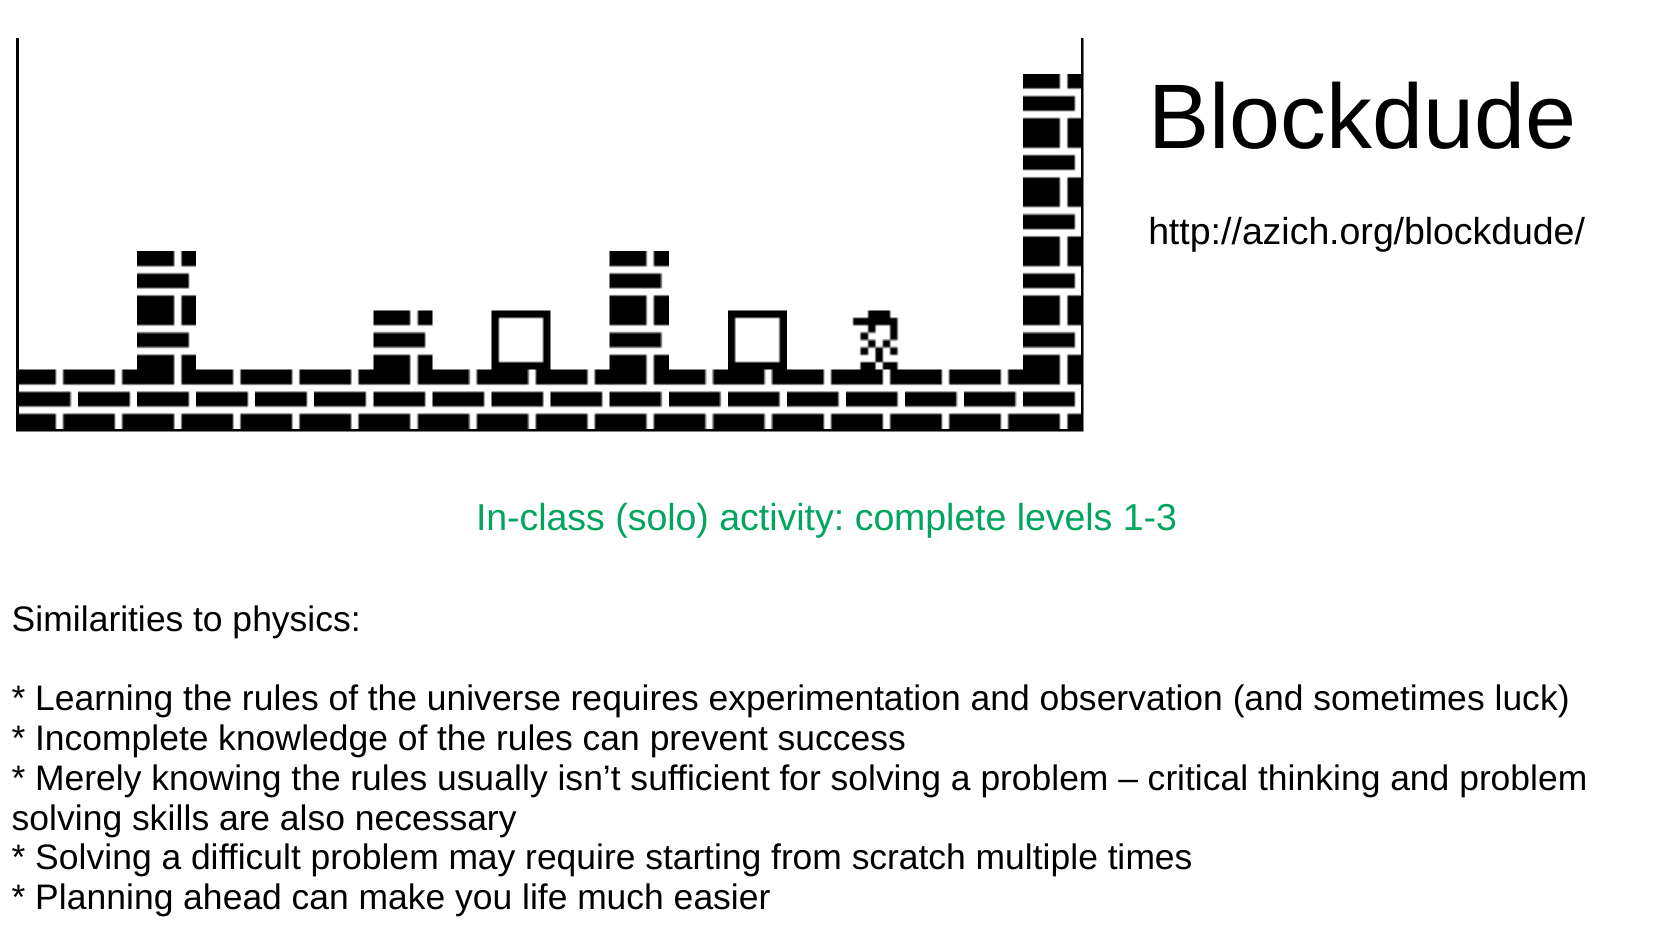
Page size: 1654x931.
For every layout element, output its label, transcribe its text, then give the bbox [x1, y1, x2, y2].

picture [13, 38, 1086, 434]
text_box In-class (solo) activity: complete levels 1-3 [461, 489, 1193, 546]
text_box Blockdude http://azich.org/blockdude/ [1133, 58, 1601, 260]
text_box Similarities to physics: * Learning the rules of the universe requires experimentation and observation (and sometimes luck) * Incomplete knowledge of the rules can prevent success * Merely knowing the rules usually isn’t sufficient for solving a problem – critical thinking and problem solving skills are also necessary * Solving a difficult problem may require starting from scratch multiple times * Planning ahead can make you life much easier [0, 591, 1651, 930]
